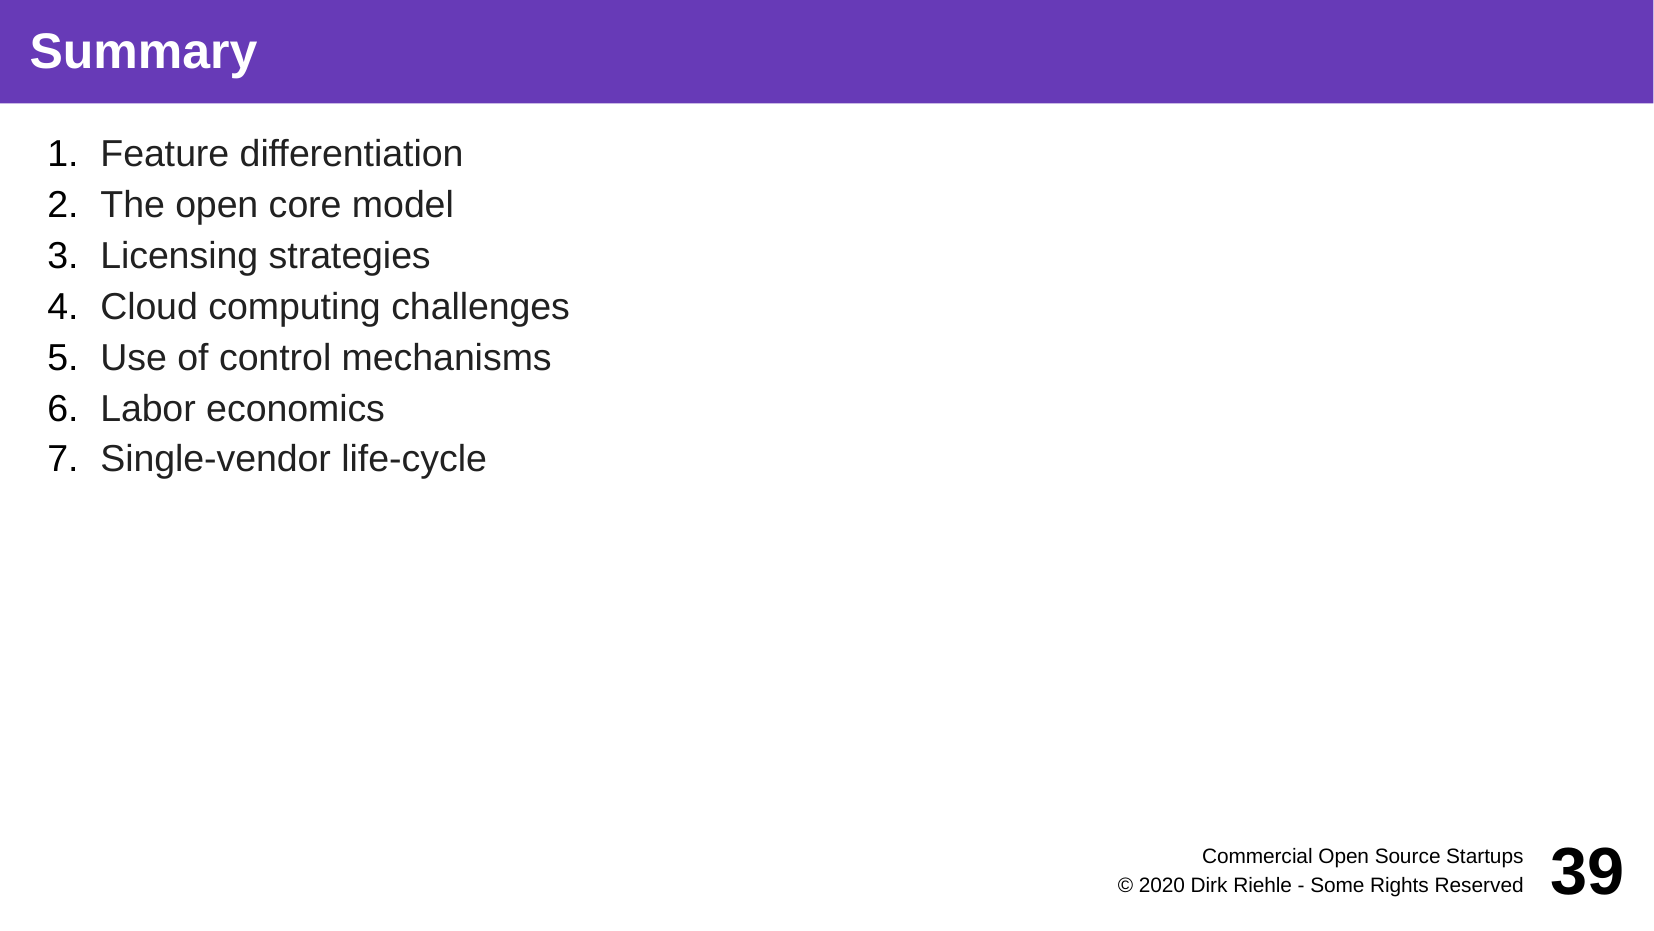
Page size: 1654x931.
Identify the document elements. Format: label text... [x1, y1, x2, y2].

list Feature differentiation The open core model Licensing strategies Cloud computing challenges Use of control mechanisms Labor economics Single-vendor life-cycle [29, 132, 1625, 813]
title Summary [0, 0, 1654, 104]
